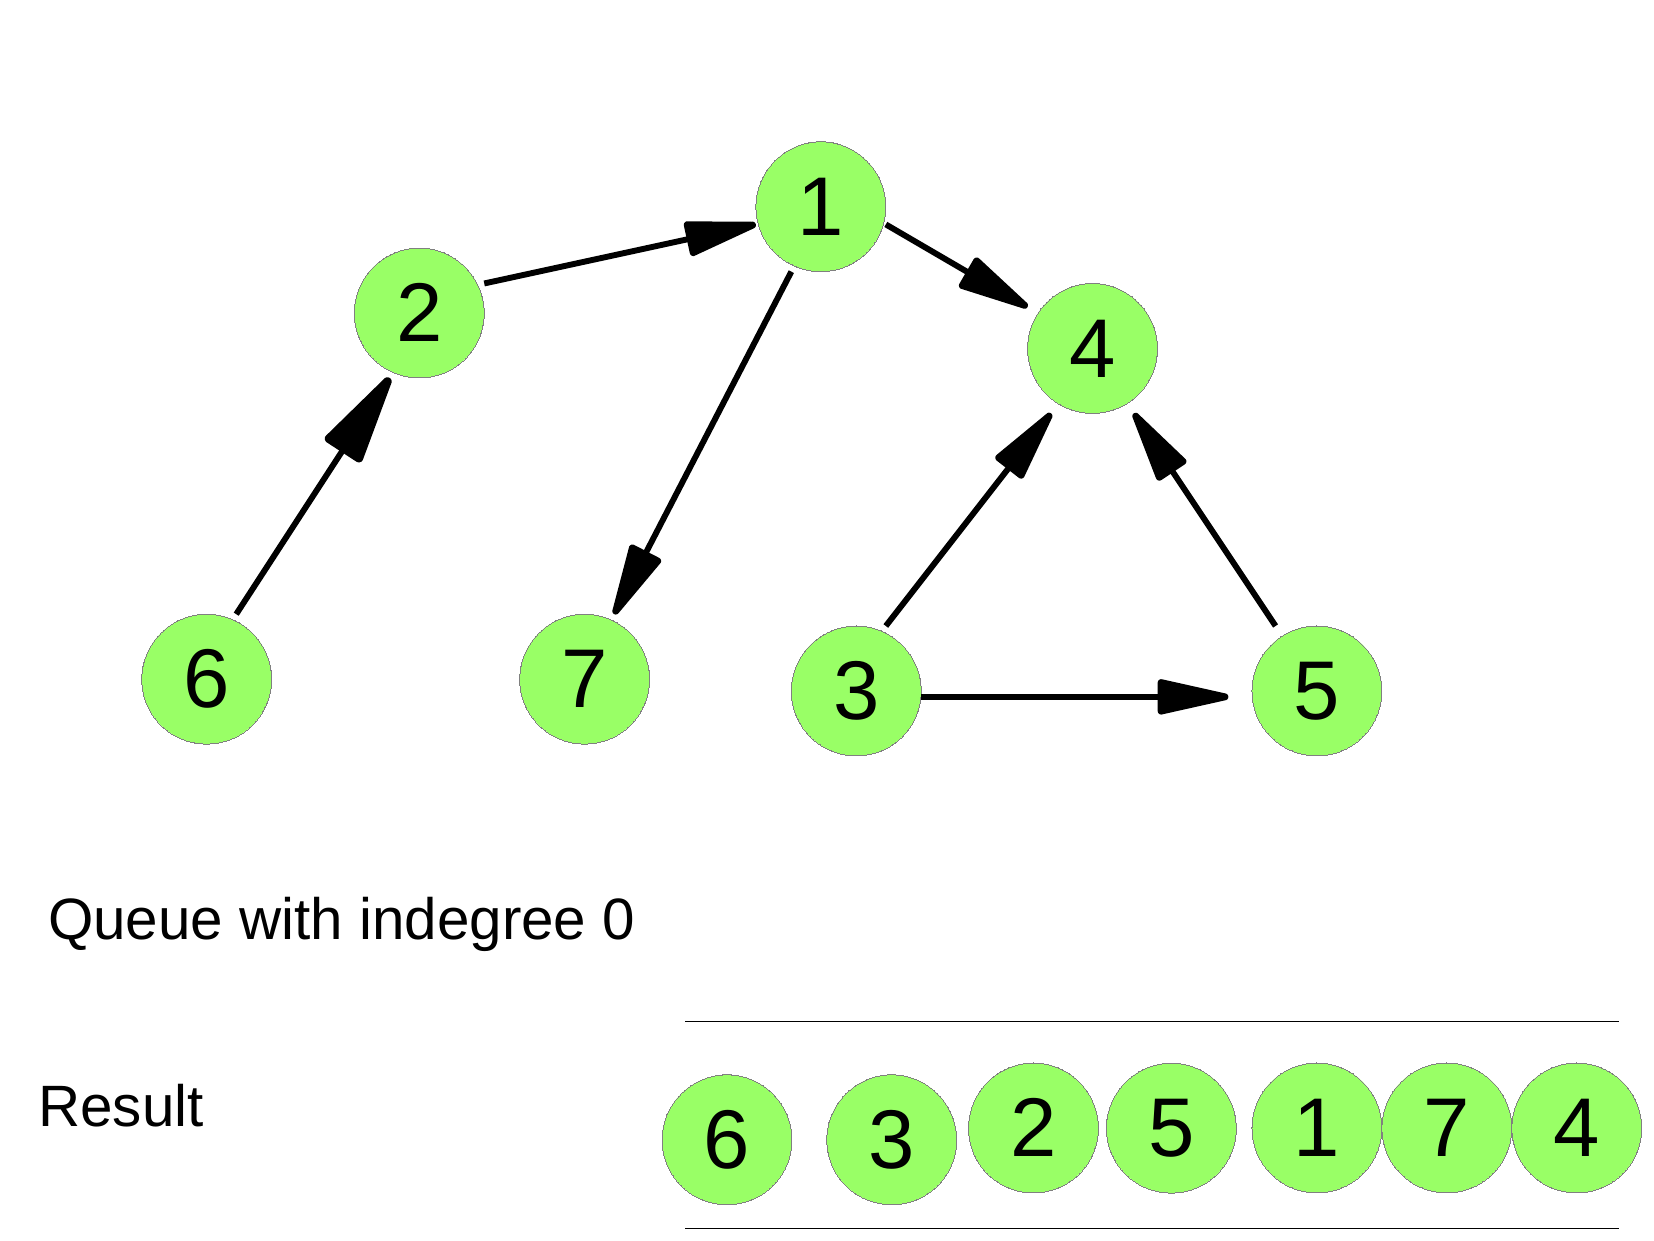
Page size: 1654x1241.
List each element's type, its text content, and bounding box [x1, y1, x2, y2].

text_box Result [23, 1065, 219, 1146]
text_box 1 [1251, 1062, 1382, 1193]
text_box 3 [791, 625, 922, 756]
text_box 6 [141, 614, 272, 745]
text_box 7 [519, 614, 650, 745]
text_box 6 [662, 1074, 792, 1205]
text_box 5 [1106, 1063, 1237, 1194]
text_box 1 [755, 141, 886, 272]
text_box 5 [1251, 625, 1382, 756]
text_box 2 [968, 1062, 1099, 1193]
text_box 4 [1027, 283, 1158, 414]
text_box 4 [1511, 1062, 1642, 1193]
text_box 2 [354, 248, 485, 378]
text_box 7 [1381, 1062, 1512, 1193]
text_box 3 [826, 1074, 957, 1205]
text_box Queue with indegree 0 [33, 879, 650, 960]
